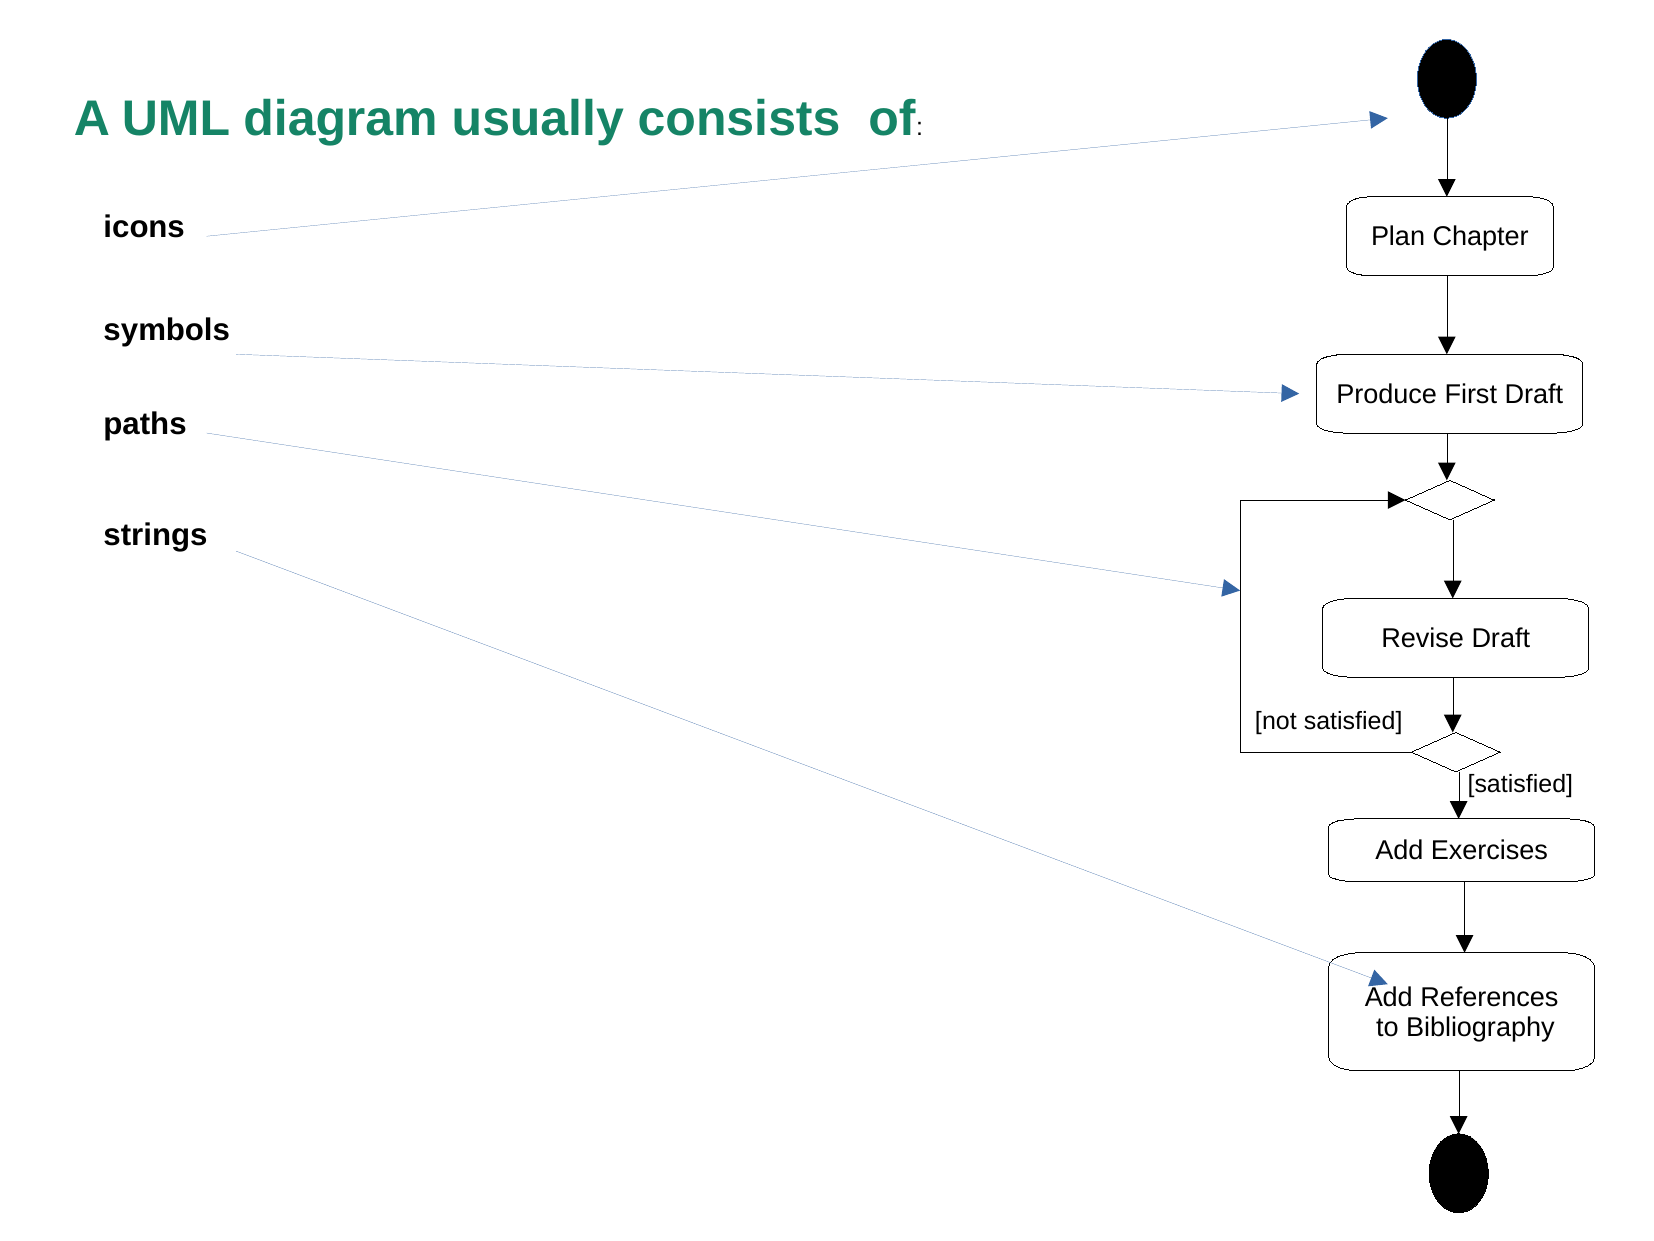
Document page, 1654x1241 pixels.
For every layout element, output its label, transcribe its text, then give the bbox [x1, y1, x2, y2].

text_box [1417, 39, 1477, 119]
text_box [1429, 1133, 1489, 1213]
text_box [1422, 732, 1501, 771]
text_box paths [88, 399, 290, 466]
text_box Revise Draft [1322, 598, 1589, 678]
text_box [satisfied] [1452, 761, 1601, 819]
text_box A UML diagram usually consists of: [59, 33, 975, 203]
text_box Add References to Bibliography [1328, 952, 1595, 1071]
text_box Add Exercises [1328, 818, 1595, 882]
text_box strings [88, 509, 290, 576]
text_box Produce First Draft [1316, 354, 1583, 434]
text_box A UML diagram usually consists of: [550, 160, 975, 203]
text_box [not satisfied] [1240, 698, 1441, 757]
text_box Plan Chapter [1346, 196, 1554, 276]
text_box symbols [88, 304, 290, 371]
text_box icons [88, 202, 290, 269]
text_box [1406, 480, 1495, 520]
